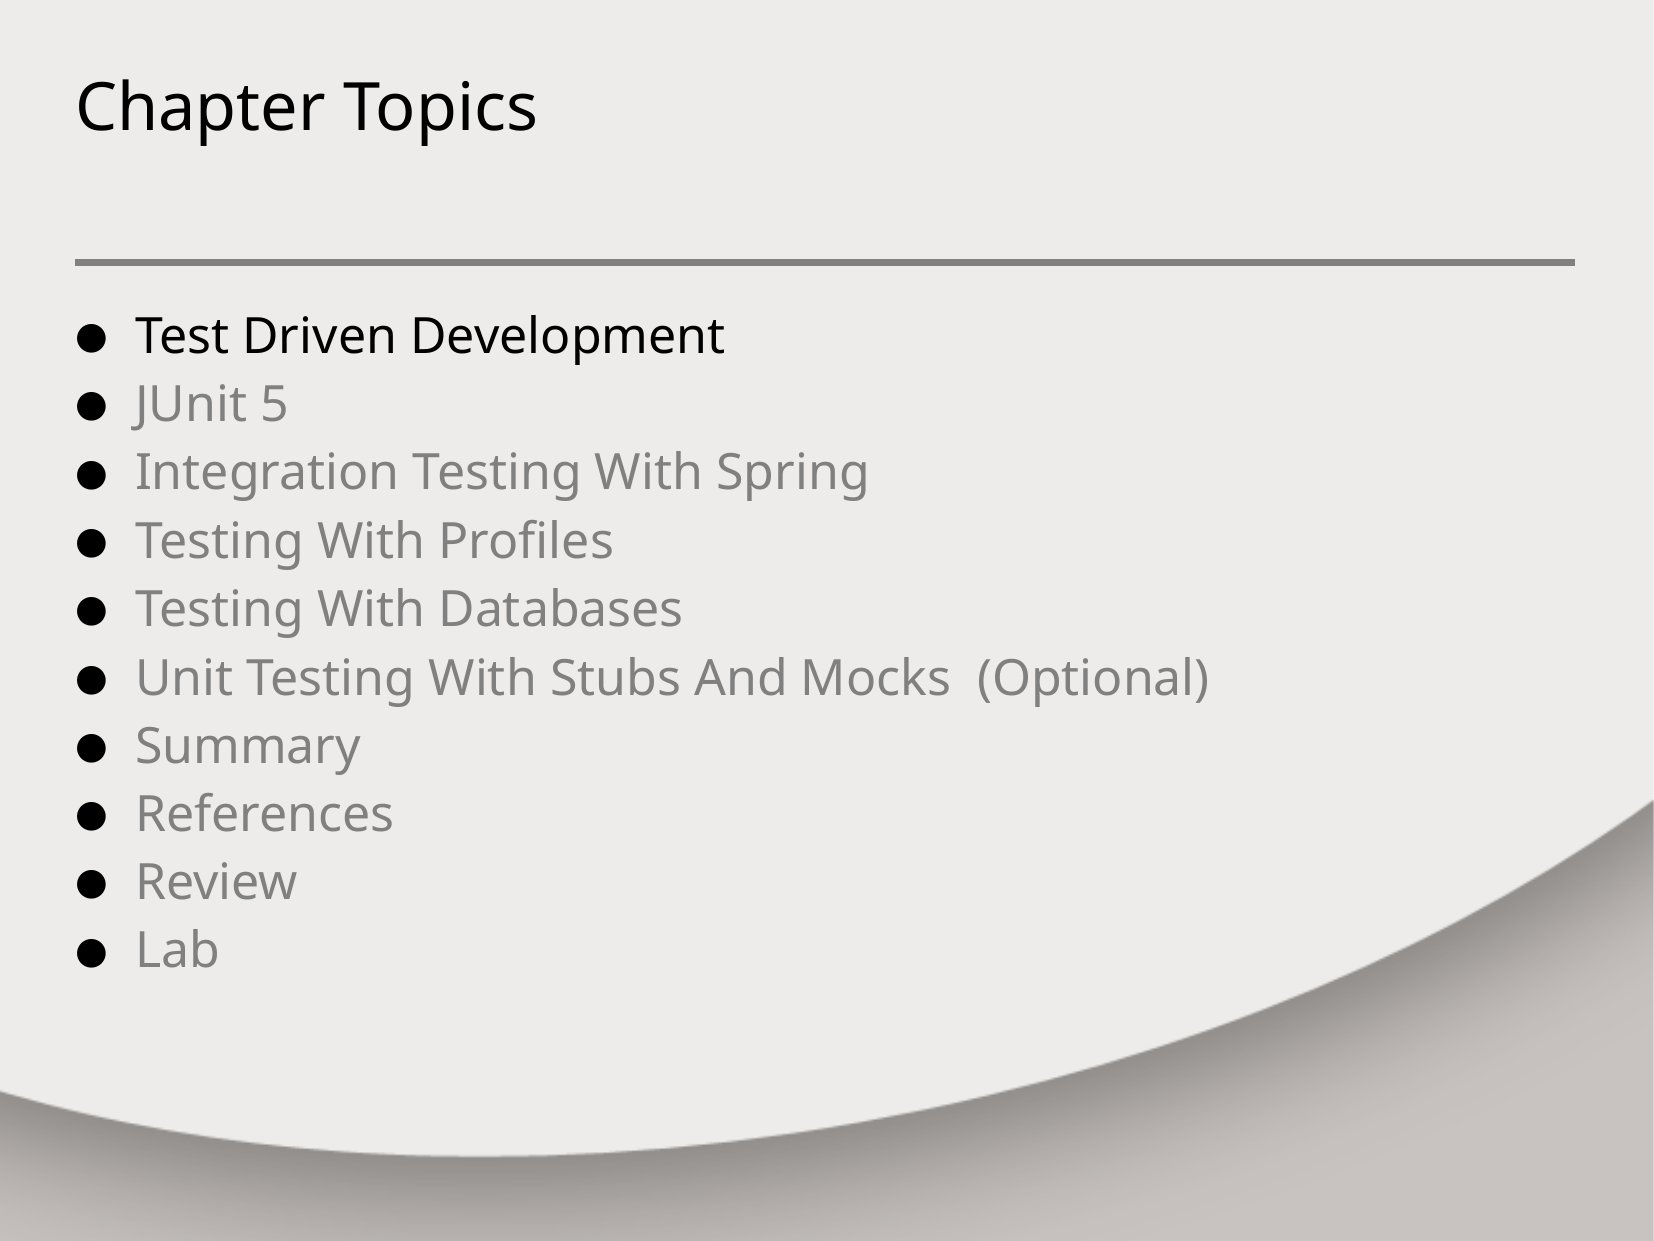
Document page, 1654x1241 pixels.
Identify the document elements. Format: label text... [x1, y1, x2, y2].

list Test Driven Development JUnit 5 Integration Testing With Spring Testing With Profiles Testing With Databases Unit Testing With Stubs And Mocks (Optional) Summary References Review Lab [75, 300, 1576, 1163]
title Chapter Topics [75, 75, 1576, 226]
picture [0, 0, 1654, 1241]
